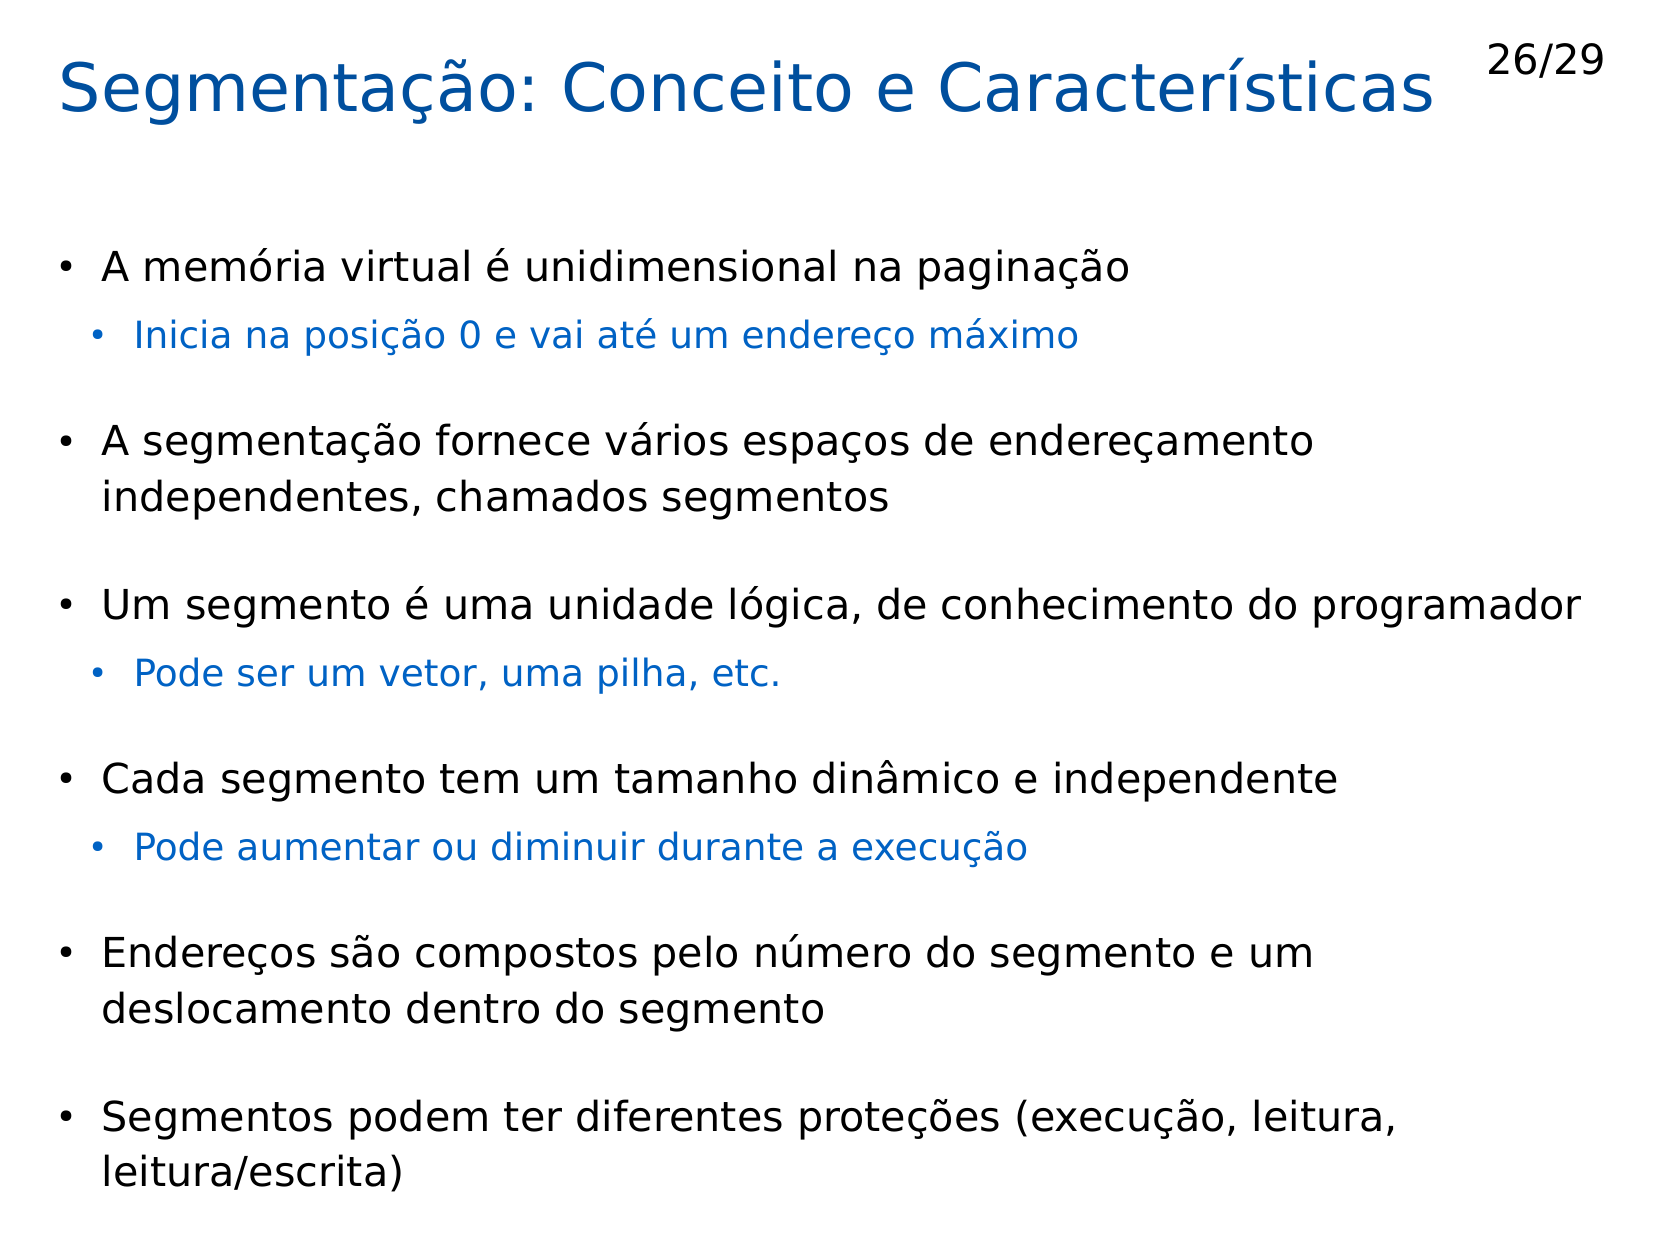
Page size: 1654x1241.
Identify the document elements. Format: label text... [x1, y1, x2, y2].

list A memória virtual é unidimensional na paginação Inicia na posição 0 e vai até um endereço máximo A segmentação fornece vários espaços de endereçamento independentes, chamados segmentos Um segmento é uma unidade lógica, de conhecimento do programador Pode ser um vetor, uma pilha, etc. Cada segmento tem um tamanho dinâmico e independente Pode aumentar ou diminuir durante a execução Endereços são compostos pelo número do segmento e um deslocamento dentro do segmento Segmentos podem ter diferentes proteções (execução, leitura, leitura/escrita) [59, 236, 1595, 1211]
title Segmentação: Conceito e Características [59, 29, 1506, 148]
